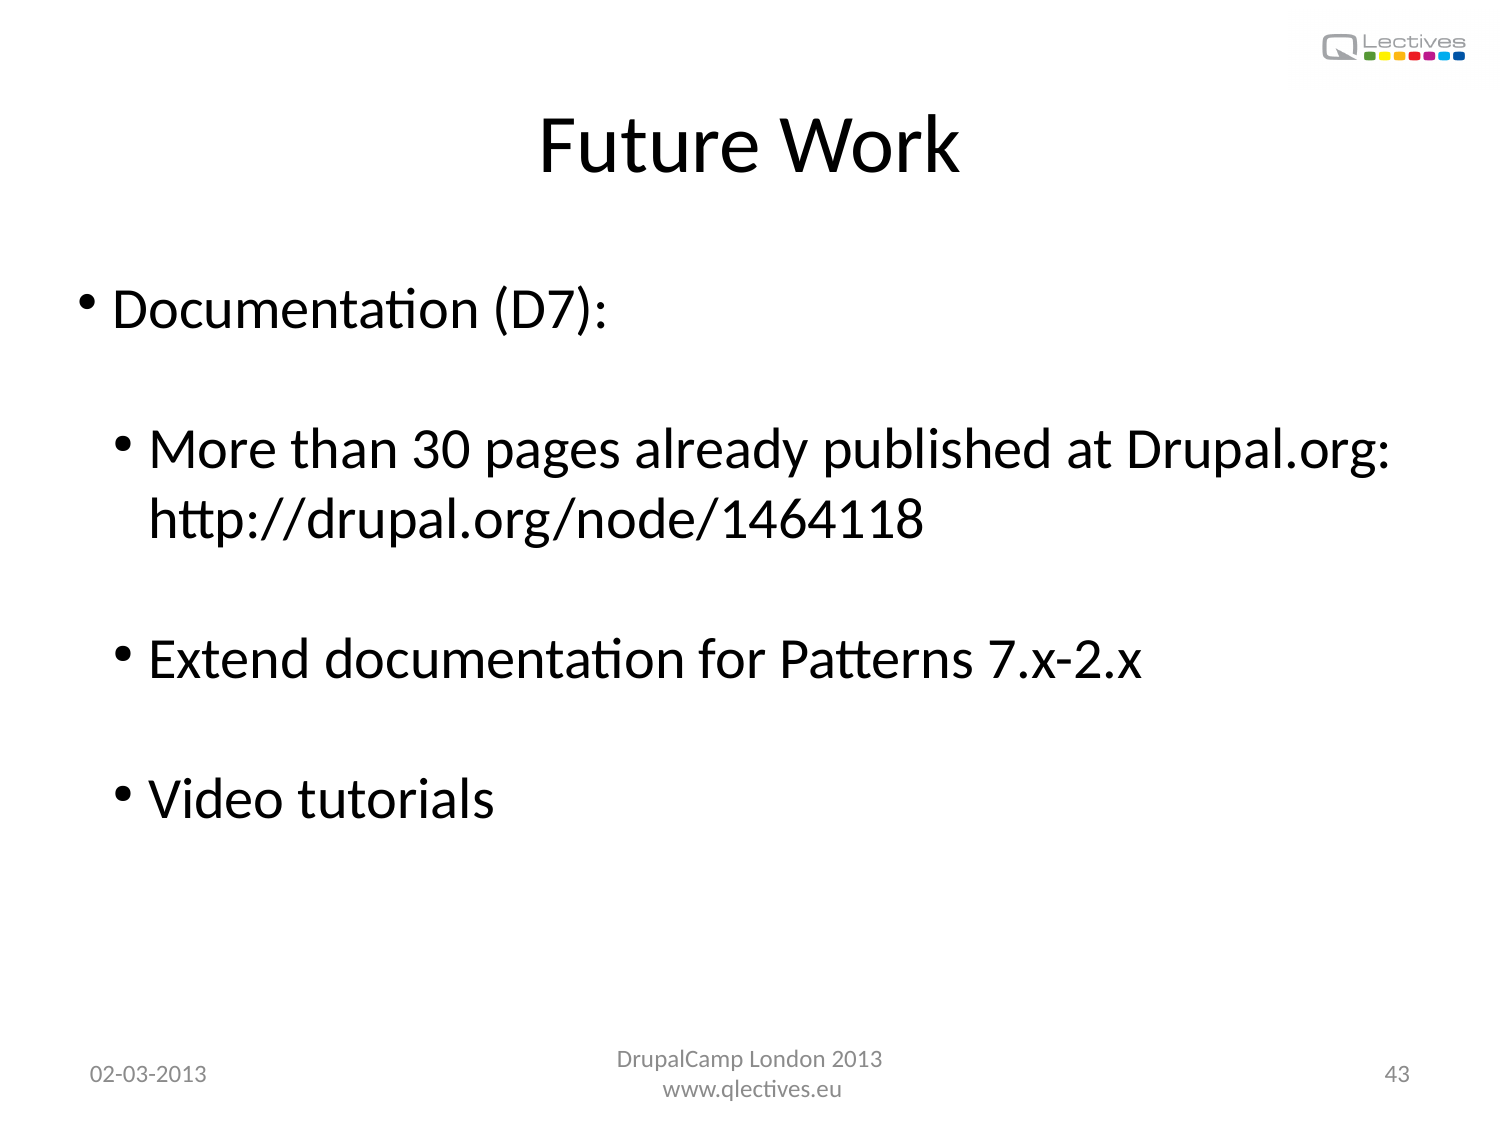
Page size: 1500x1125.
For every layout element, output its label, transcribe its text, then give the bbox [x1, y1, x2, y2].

text_box DrupalCamp London 2013 www.qlectives.eu [512, 1042, 988, 1103]
text_box Future Work [75, 45, 1425, 233]
text_box 02-03-2013 [74, 1042, 425, 1103]
picture [1288, 9, 1500, 90]
text_box <number> [1074, 1042, 1425, 1103]
text_box Documentation (D7): More than 30 pages already published at Drupal.org: http://drupal.org/node/1464118 Extend documentation for Patterns 7.x-2.x Video tutorials [62, 262, 1425, 1005]
